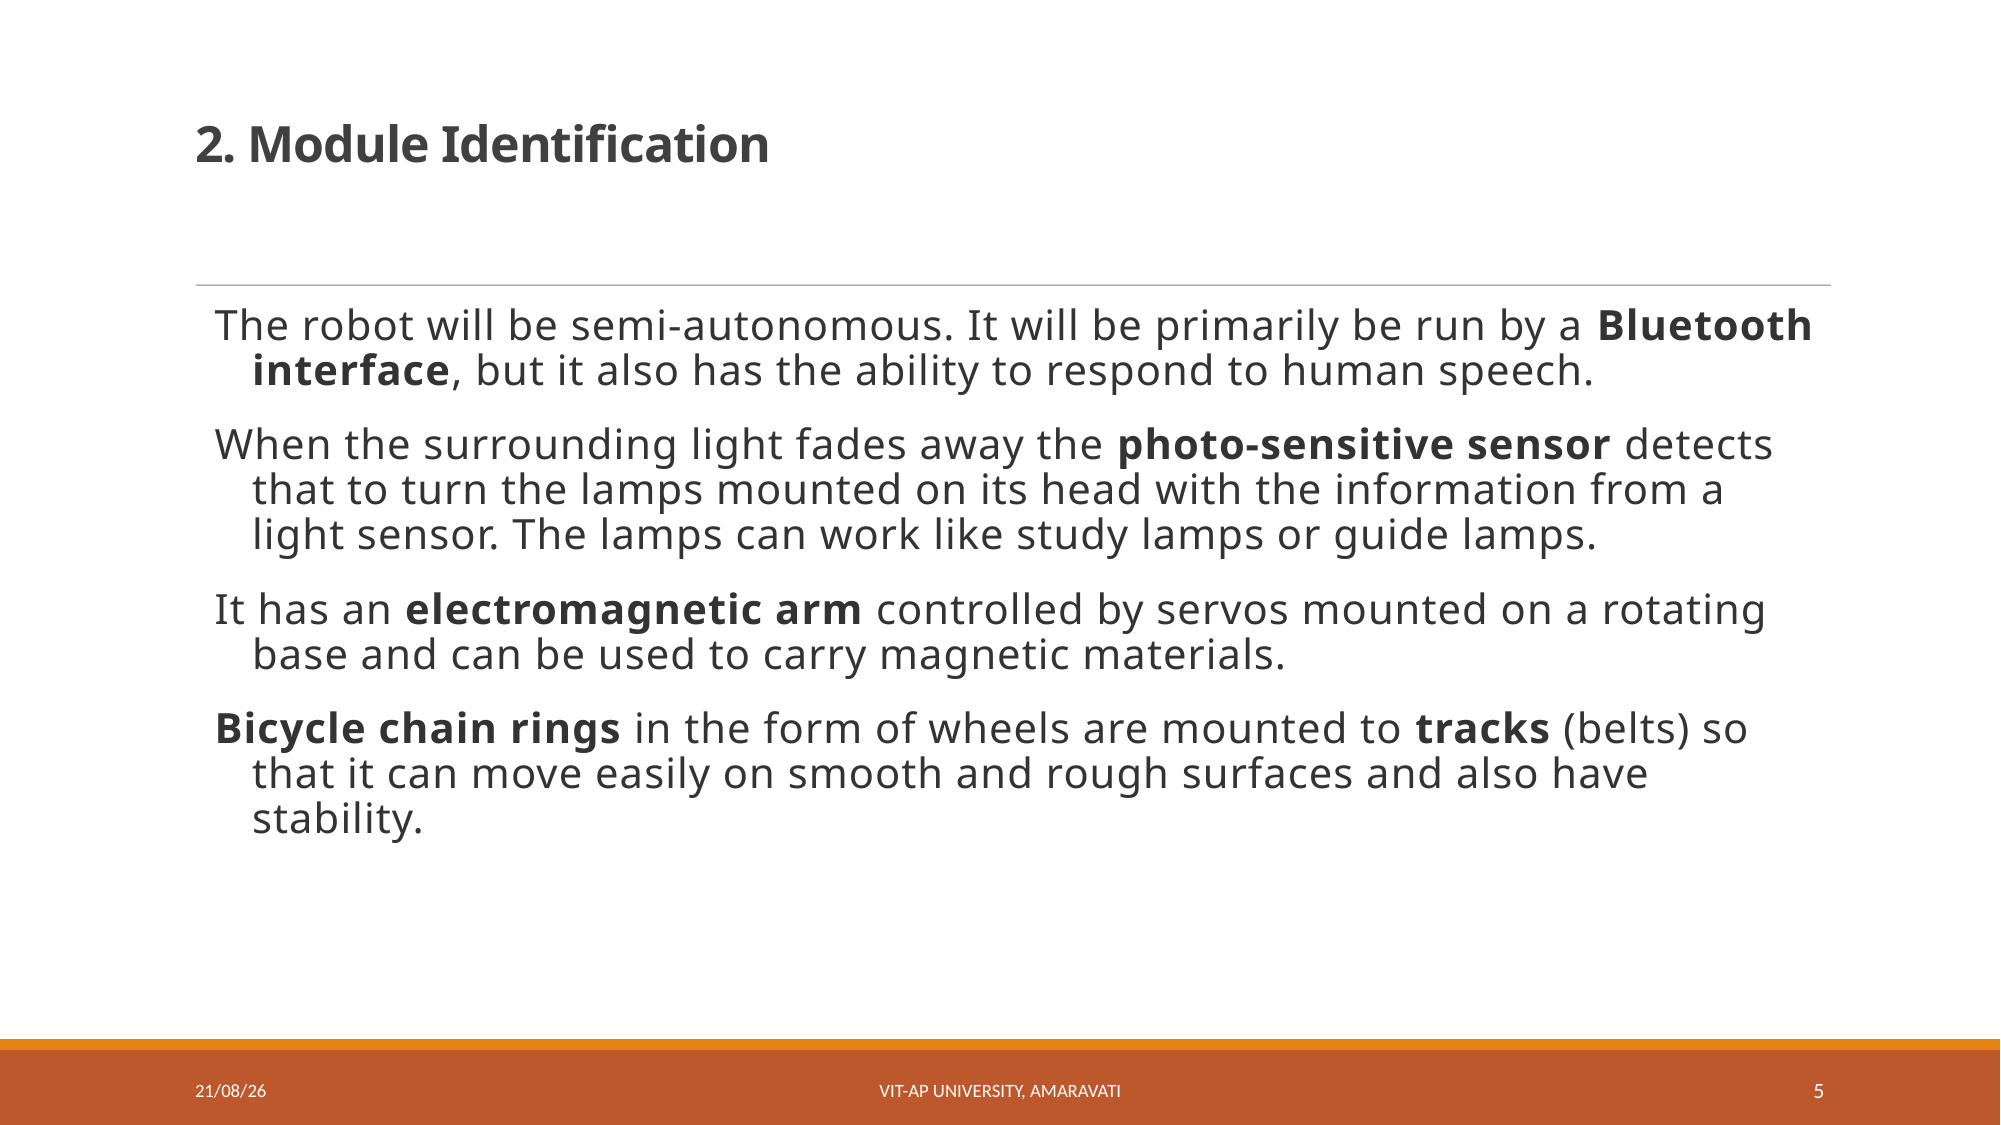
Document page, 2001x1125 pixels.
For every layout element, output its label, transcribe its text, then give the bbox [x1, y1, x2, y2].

slide_number <number> [1624, 1059, 1840, 1120]
list The robot will be semi-autonomous. It will be primarily be run by a Bluetooth interface, but it also has the ability to respond to human speech. When the surrounding light fades away the photo-sensitive sensor detects that to turn the lamps mounted on its head with the information from a light sensor. The lamps can work like study lamps or guide lamps. It has an electromagnetic arm controlled by servos mounted on a rotating base and can be used to carry magnetic materials. Bicycle chain rings in the form of wheels are mounted to tracks (belts) so that it can move easily on smooth and rough surfaces and also have stability. [177, 296, 1828, 957]
footer VIT-AP University, Amaravati [604, 1059, 1396, 1120]
slide_number 14/09/17 [180, 1059, 586, 1120]
title 2. Module Identification [180, 47, 1830, 181]
